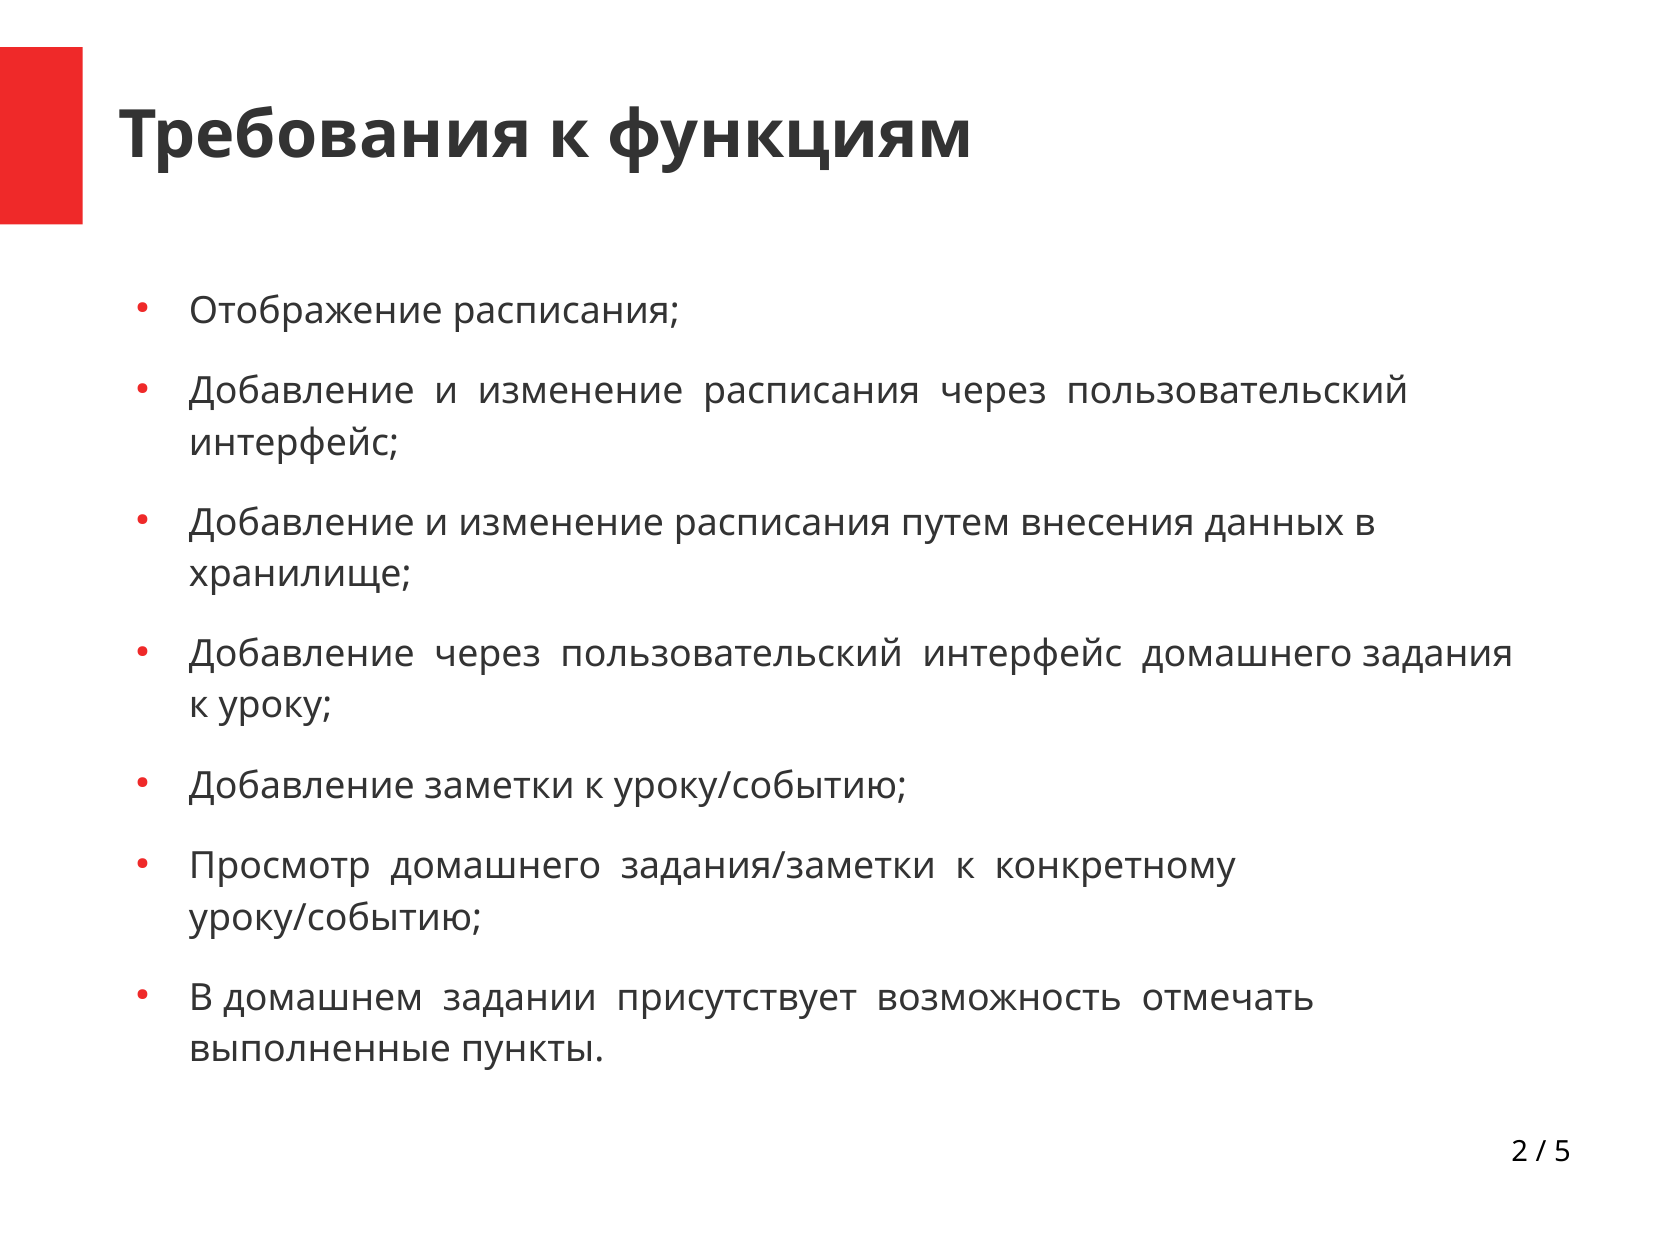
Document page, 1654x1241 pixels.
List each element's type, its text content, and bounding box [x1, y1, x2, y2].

title Требования к функциям [118, 59, 1571, 267]
list Отображение расписания; Добавление и изменение расписания через пользовательский интерфейс; Добавление и изменение расписания путем внесения данных в хранилище; Добавление через пользовательский интерфейс домашнего задания к уроку; Добавление заметки к уроку/событию; Просмотр домашнего задания/заметки к конкретному уроку/событию; В домашнем задании присутствует возможность отмечать выполненные пункты. [118, 283, 1536, 1003]
